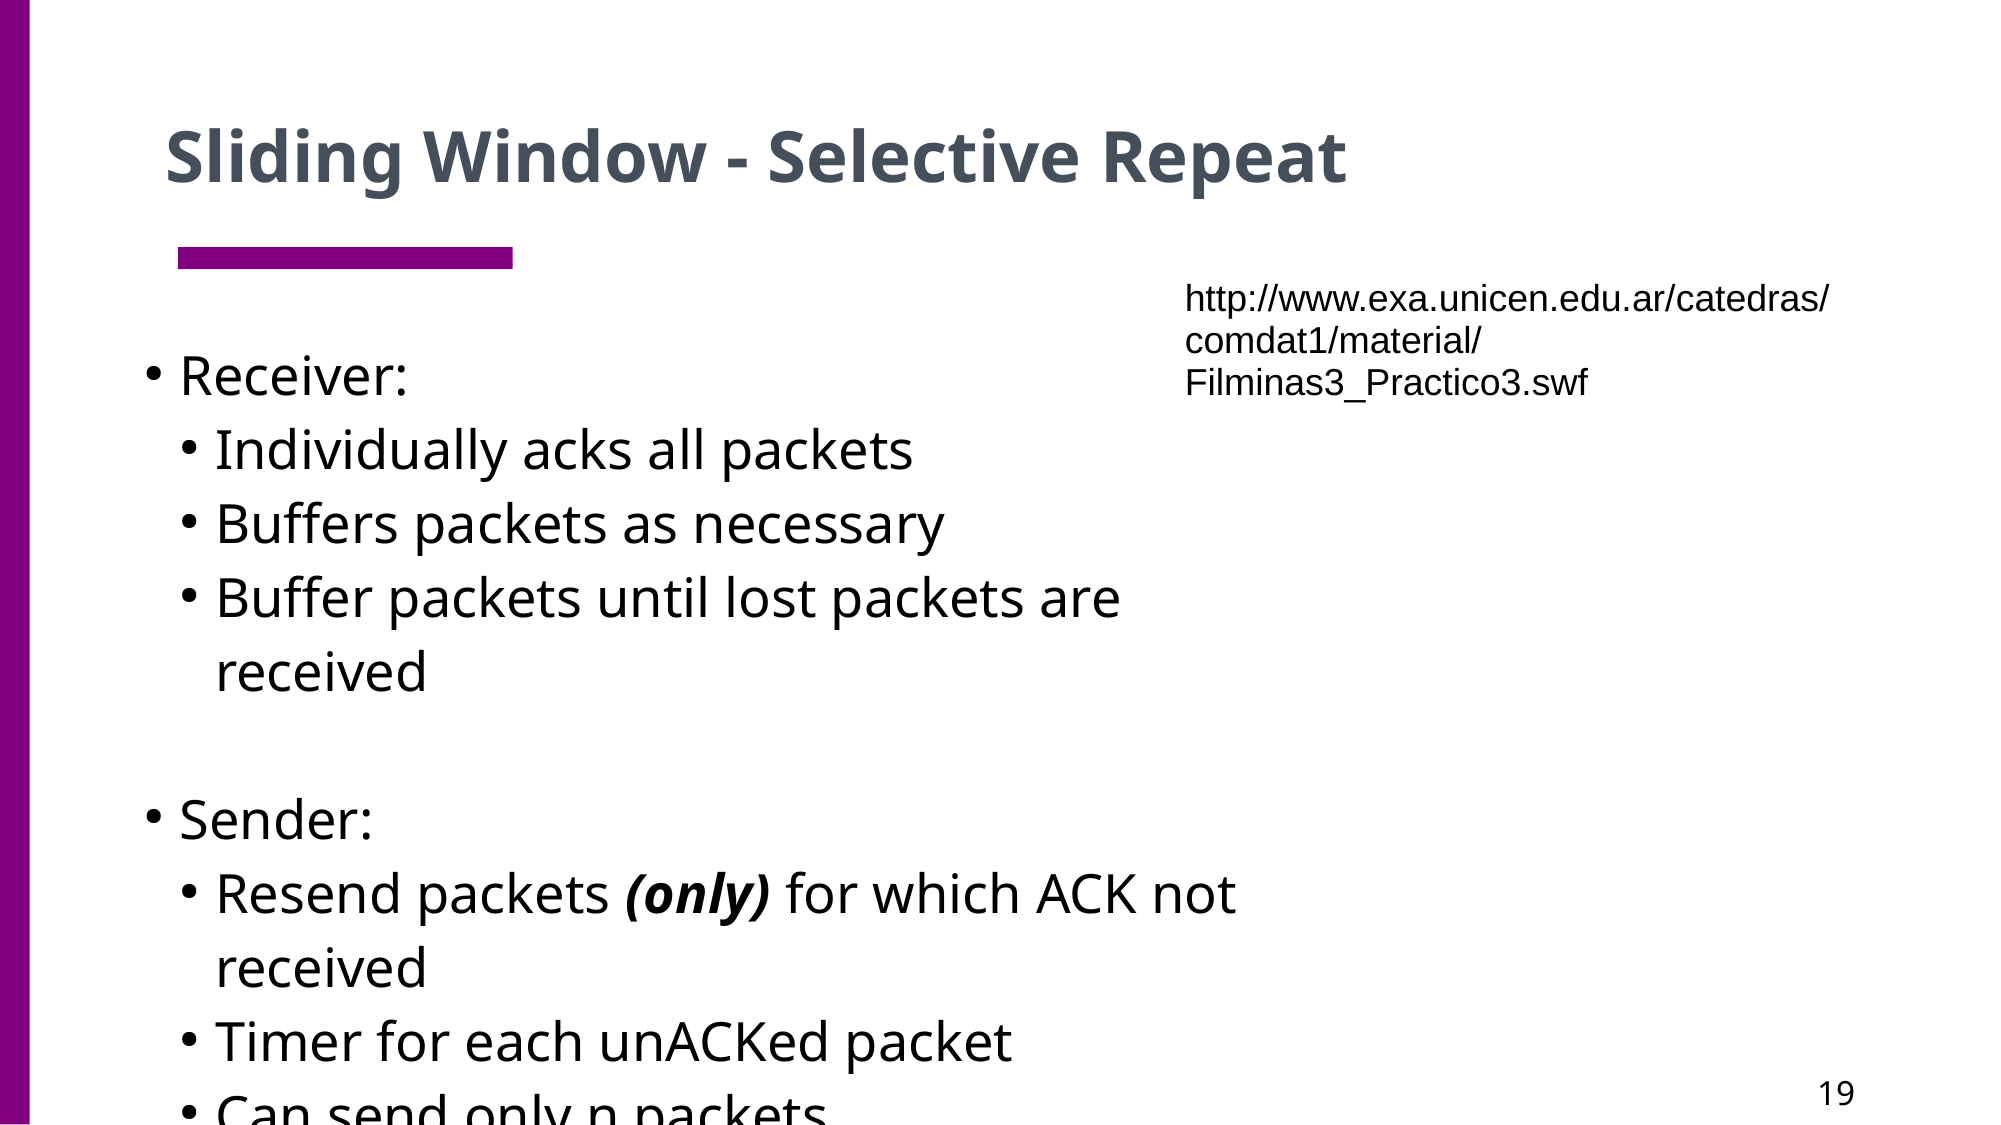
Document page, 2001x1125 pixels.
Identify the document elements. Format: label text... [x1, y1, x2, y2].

text_box Receiver: Individually acks all packets Buffers packets as necessary Buffer packets until lost packets are received Sender: Resend packets (only) for which ACK not received Timer for each unACKed packet Can send only n packets [129, 329, 1306, 1125]
text_box http://www.exa.unicen.edu.ar/catedras/comdat1/material/Filminas3_Practico3.swf [1170, 270, 1876, 597]
text_box Sliding Window - Selective Repeat [151, 0, 1849, 212]
